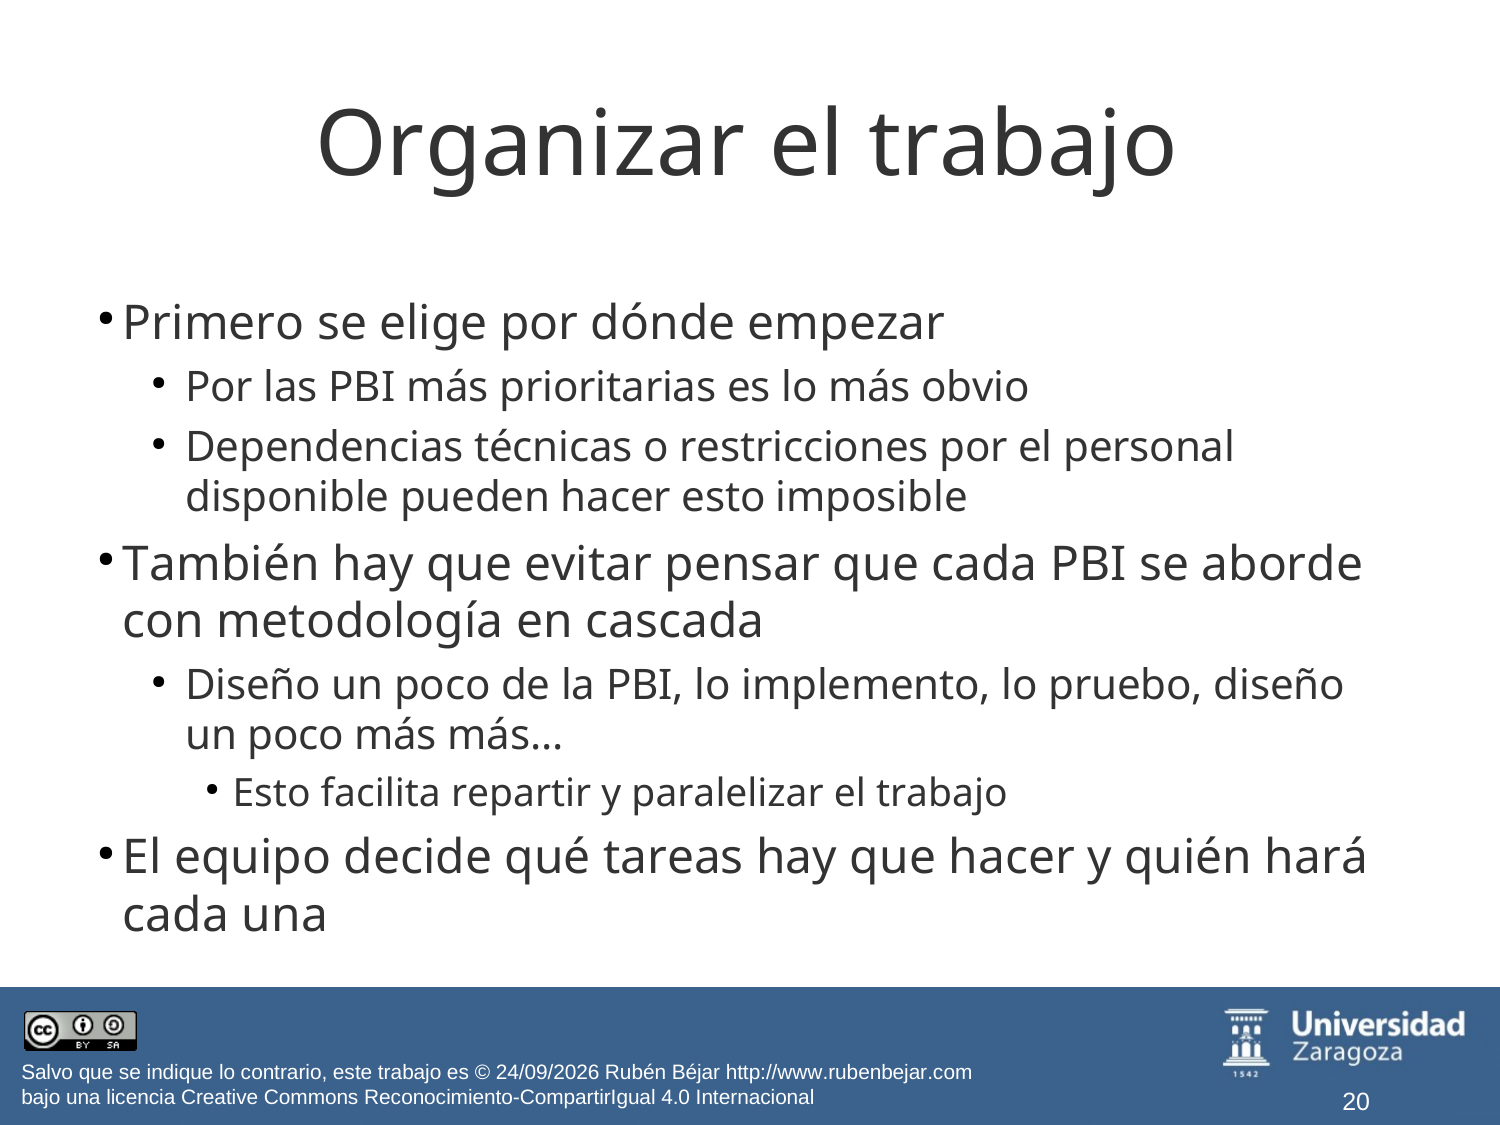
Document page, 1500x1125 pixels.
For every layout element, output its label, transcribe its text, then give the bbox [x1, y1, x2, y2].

title Organizar el trabajo [74, 21, 1420, 257]
list Primero se elige por dónde empezar Por las PBI más prioritarias es lo más obvio Dependencias técnicas o restricciones por el personal disponible pueden hacer esto imposible También hay que evitar pensar que cada PBI se aborde con metodología en cascada Diseño un poco de la PBI, lo implemento, lo pruebo, diseño un poco más más… Esto facilita repartir y paralelizar el trabajo El equipo decide qué tareas hay que hacer y quién hará cada una [82, 283, 1418, 957]
picture [0, 987, 1500, 1125]
